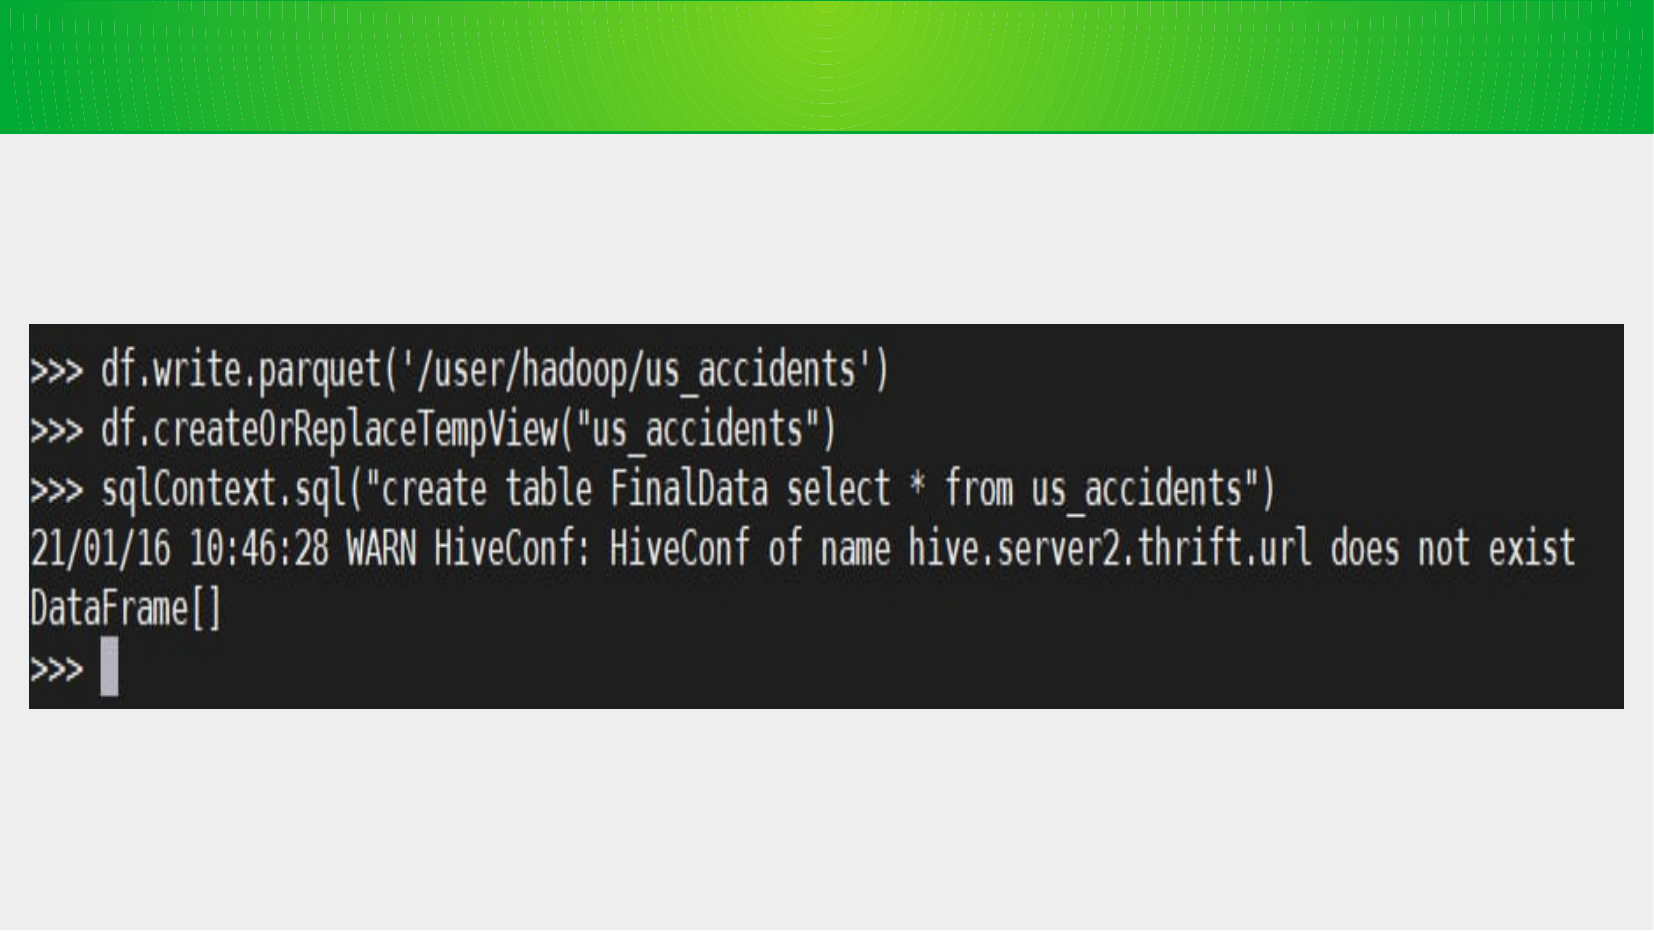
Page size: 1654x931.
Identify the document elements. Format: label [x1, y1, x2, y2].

picture [29, 324, 1625, 709]
